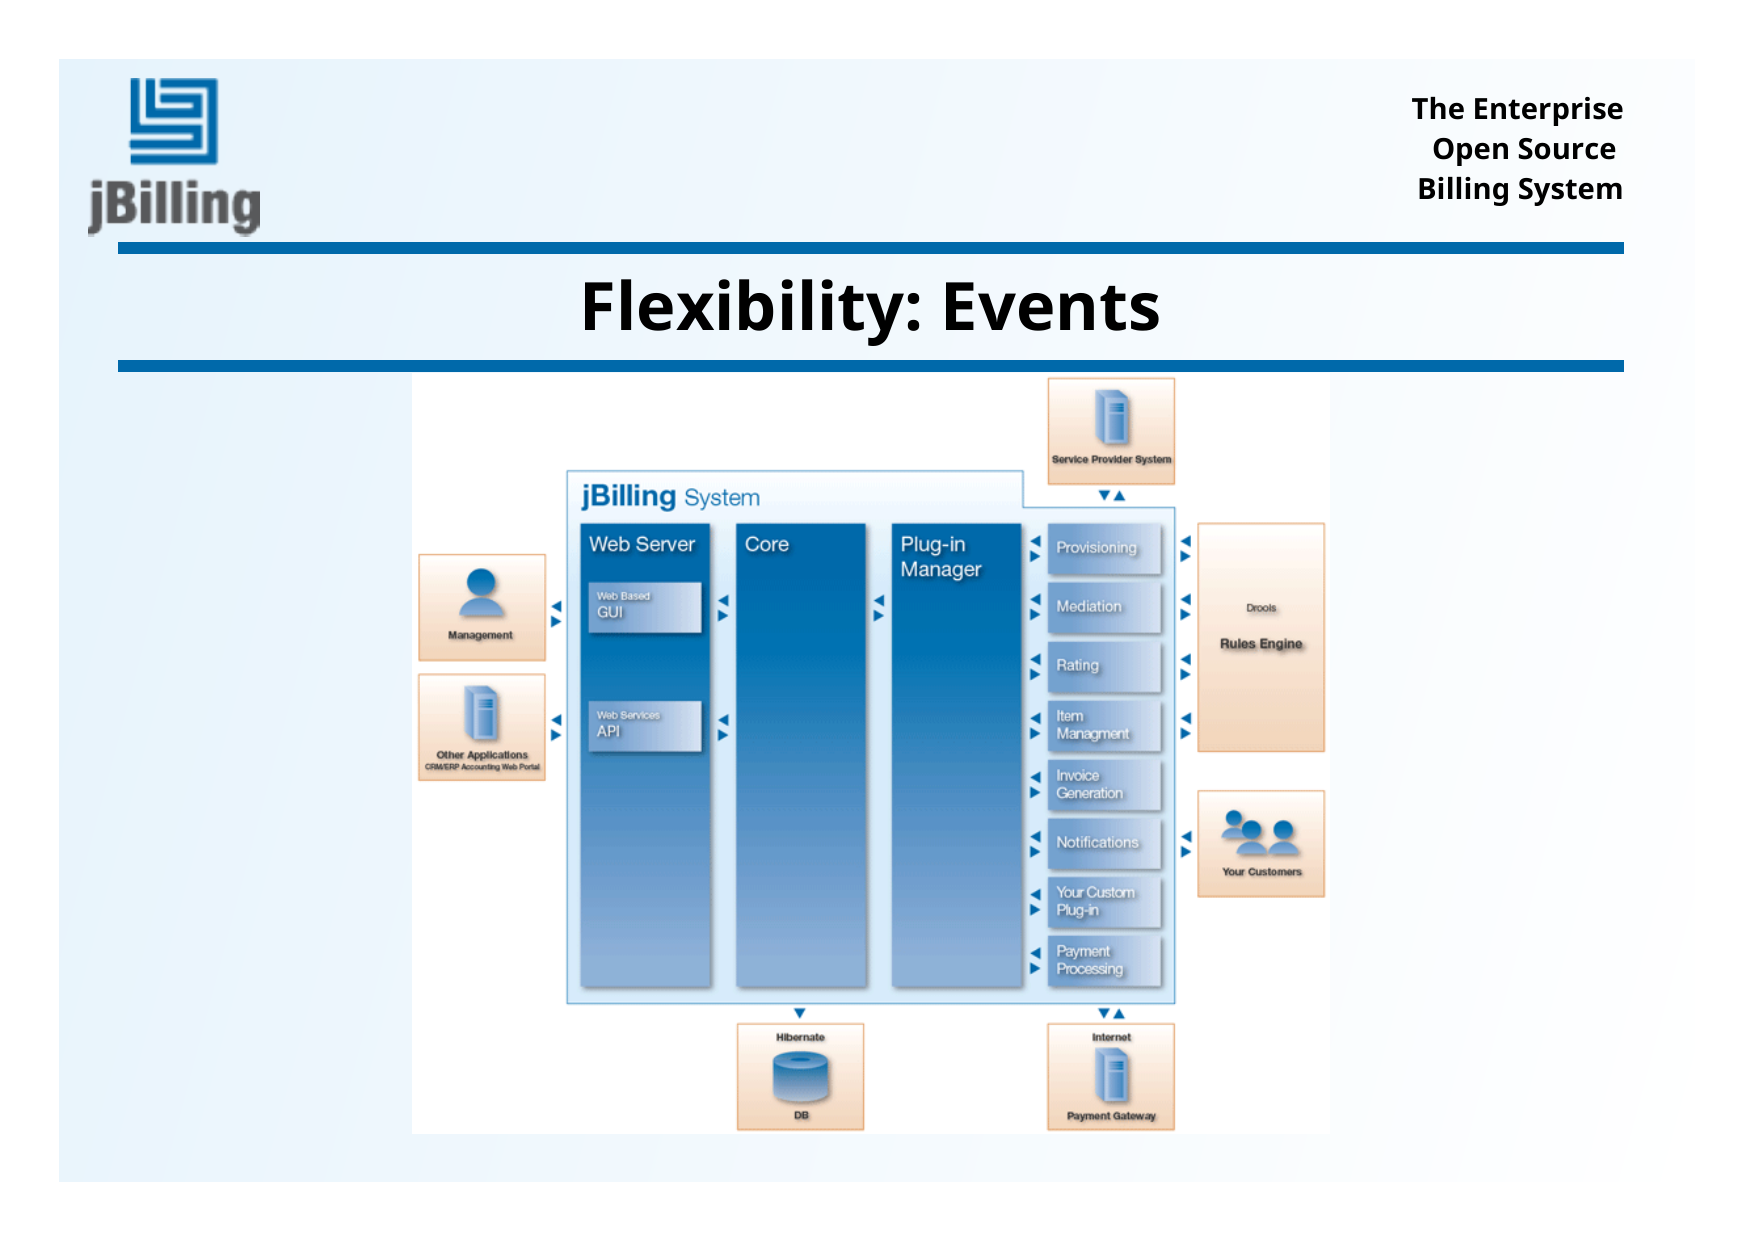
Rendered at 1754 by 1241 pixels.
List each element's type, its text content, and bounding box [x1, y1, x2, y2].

title Flexibility: Events [118, 248, 1625, 361]
picture [88, 78, 260, 237]
picture [412, 373, 1330, 1134]
